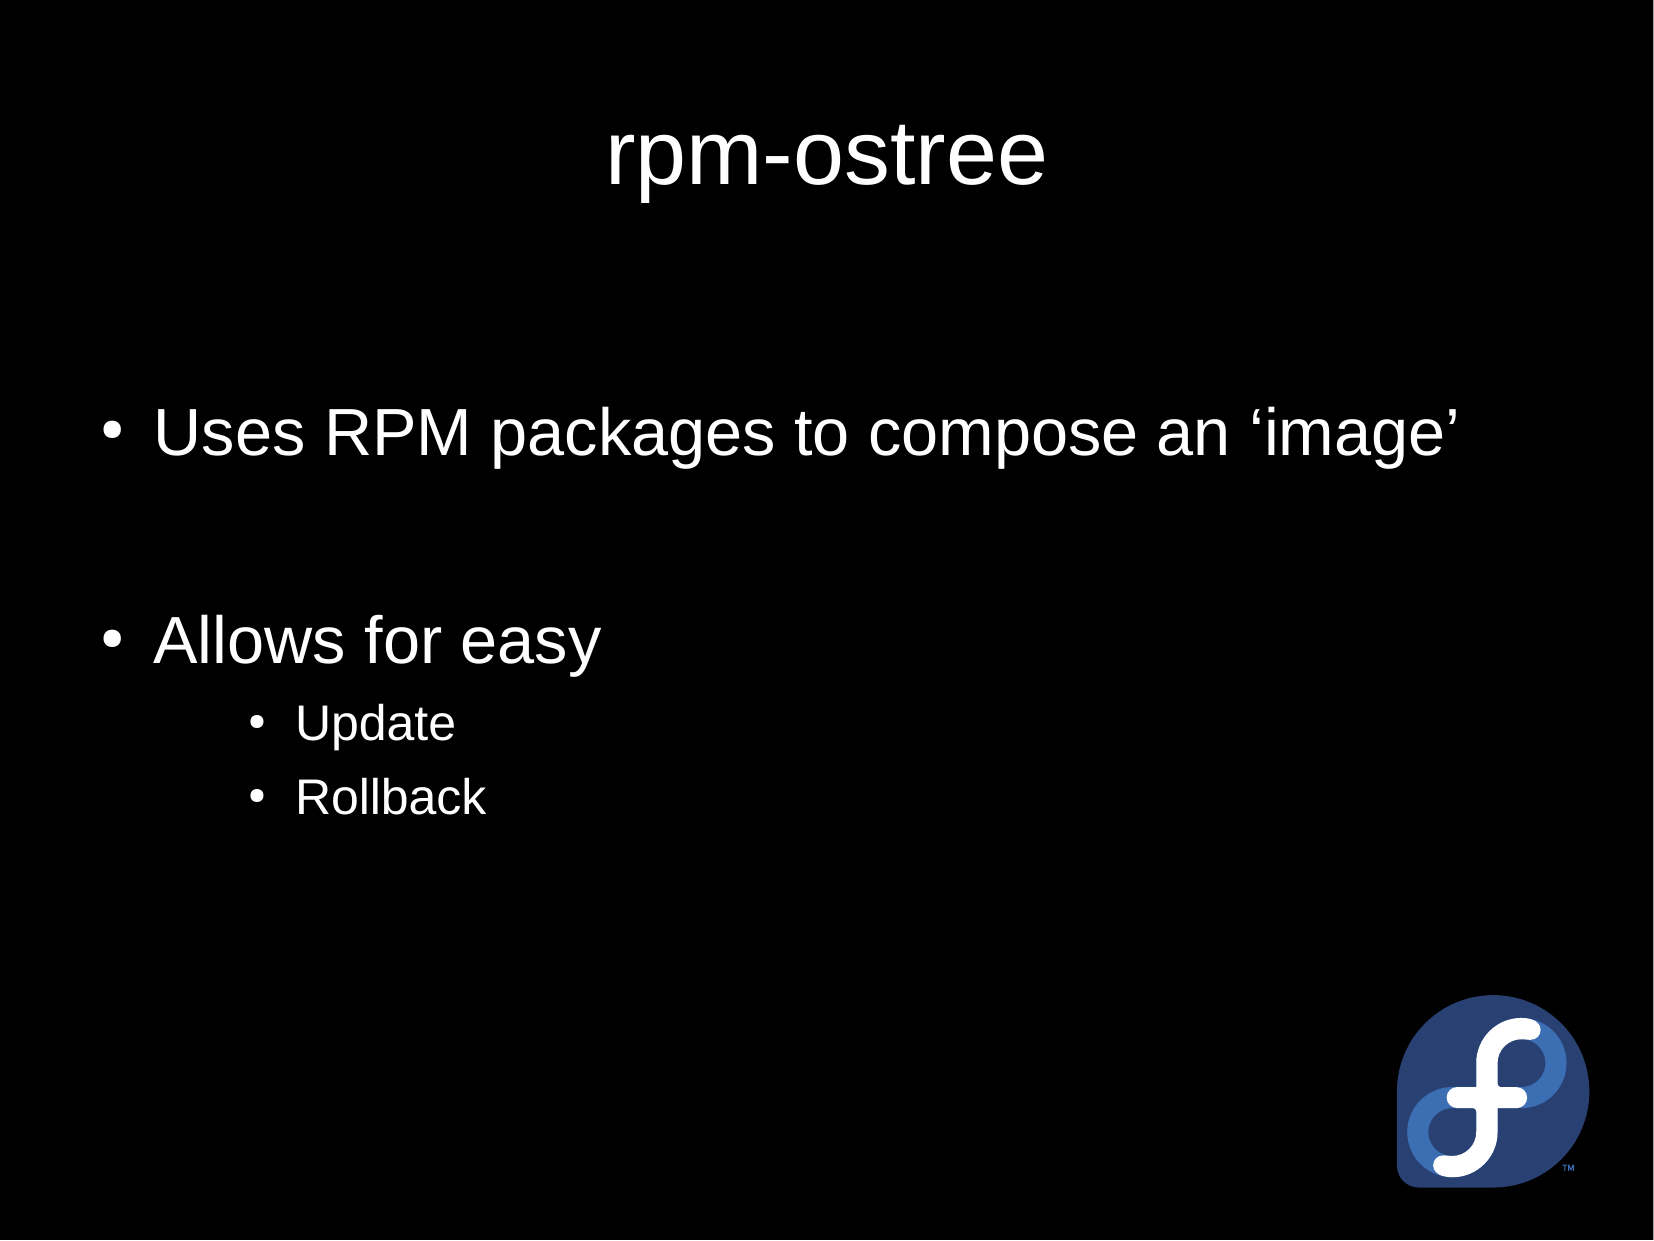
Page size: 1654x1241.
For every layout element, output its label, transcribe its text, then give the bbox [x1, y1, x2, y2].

picture [1396, 994, 1591, 1189]
list Uses RPM packages to compose an ‘image’ Allows for easy Update Rollback [82, 290, 1571, 1010]
title rpm-ostree [82, 49, 1571, 257]
